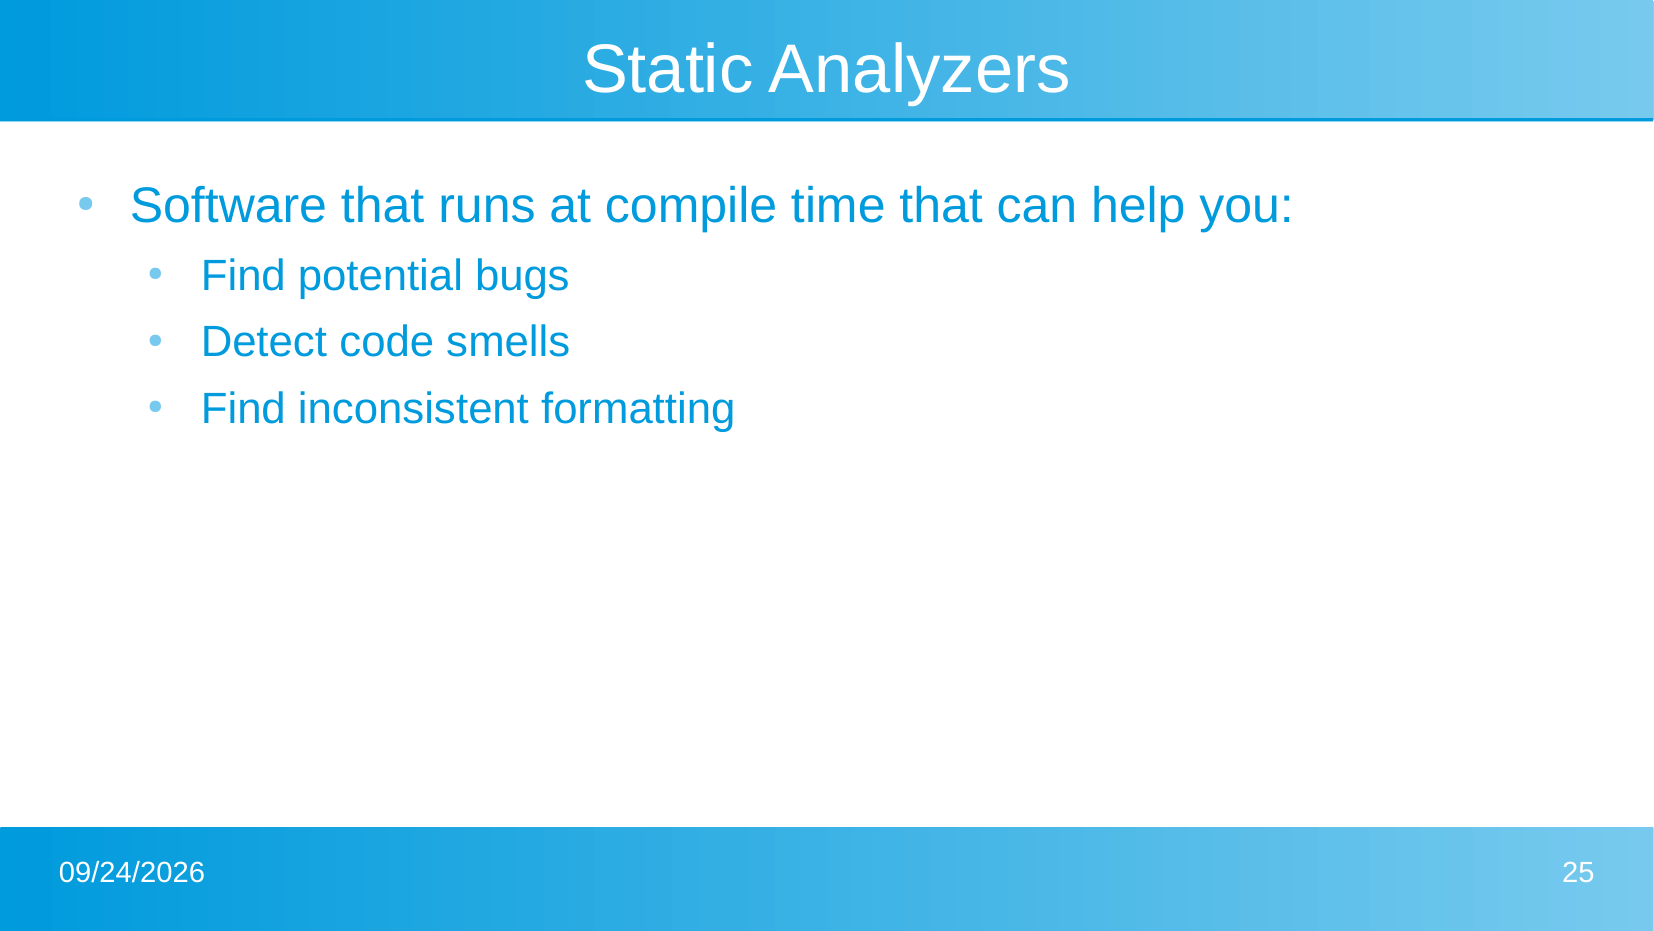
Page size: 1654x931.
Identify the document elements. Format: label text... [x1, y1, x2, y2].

list Software that runs at compile time that can help you: Find potential bugs Detect code smells Find inconsistent formatting [59, 177, 1595, 768]
title Static Analyzers [59, 29, 1595, 108]
